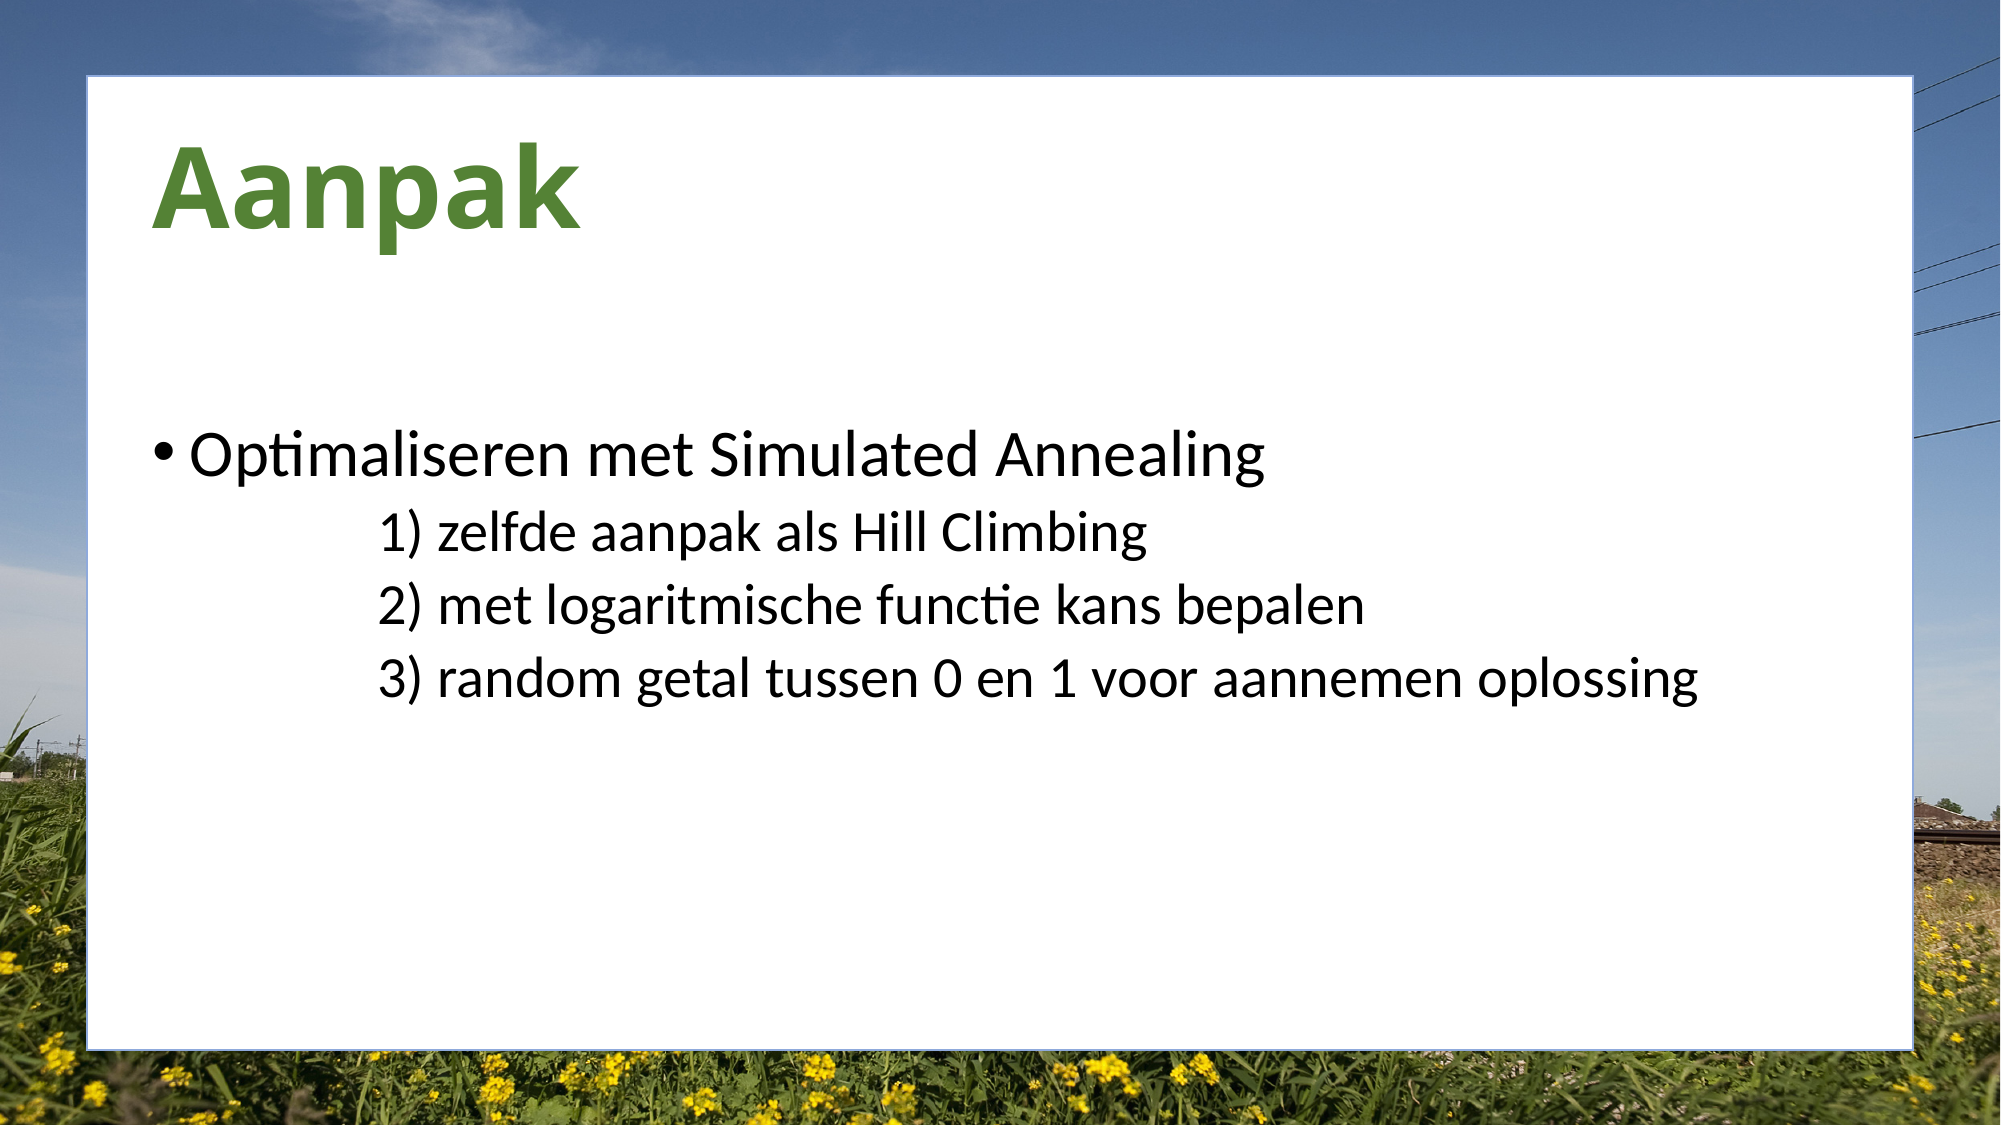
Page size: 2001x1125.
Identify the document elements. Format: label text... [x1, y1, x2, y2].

text_box [87, 76, 1913, 1050]
title Aanpak [137, 83, 1863, 302]
list Optimaliseren met Simulated Annealing 1) zelfde aanpak als Hill Climbing 2) met logaritmische functie kans bepalen 3) random getal tussen 0 en 1 voor aannemen oplossing [137, 411, 1809, 1125]
